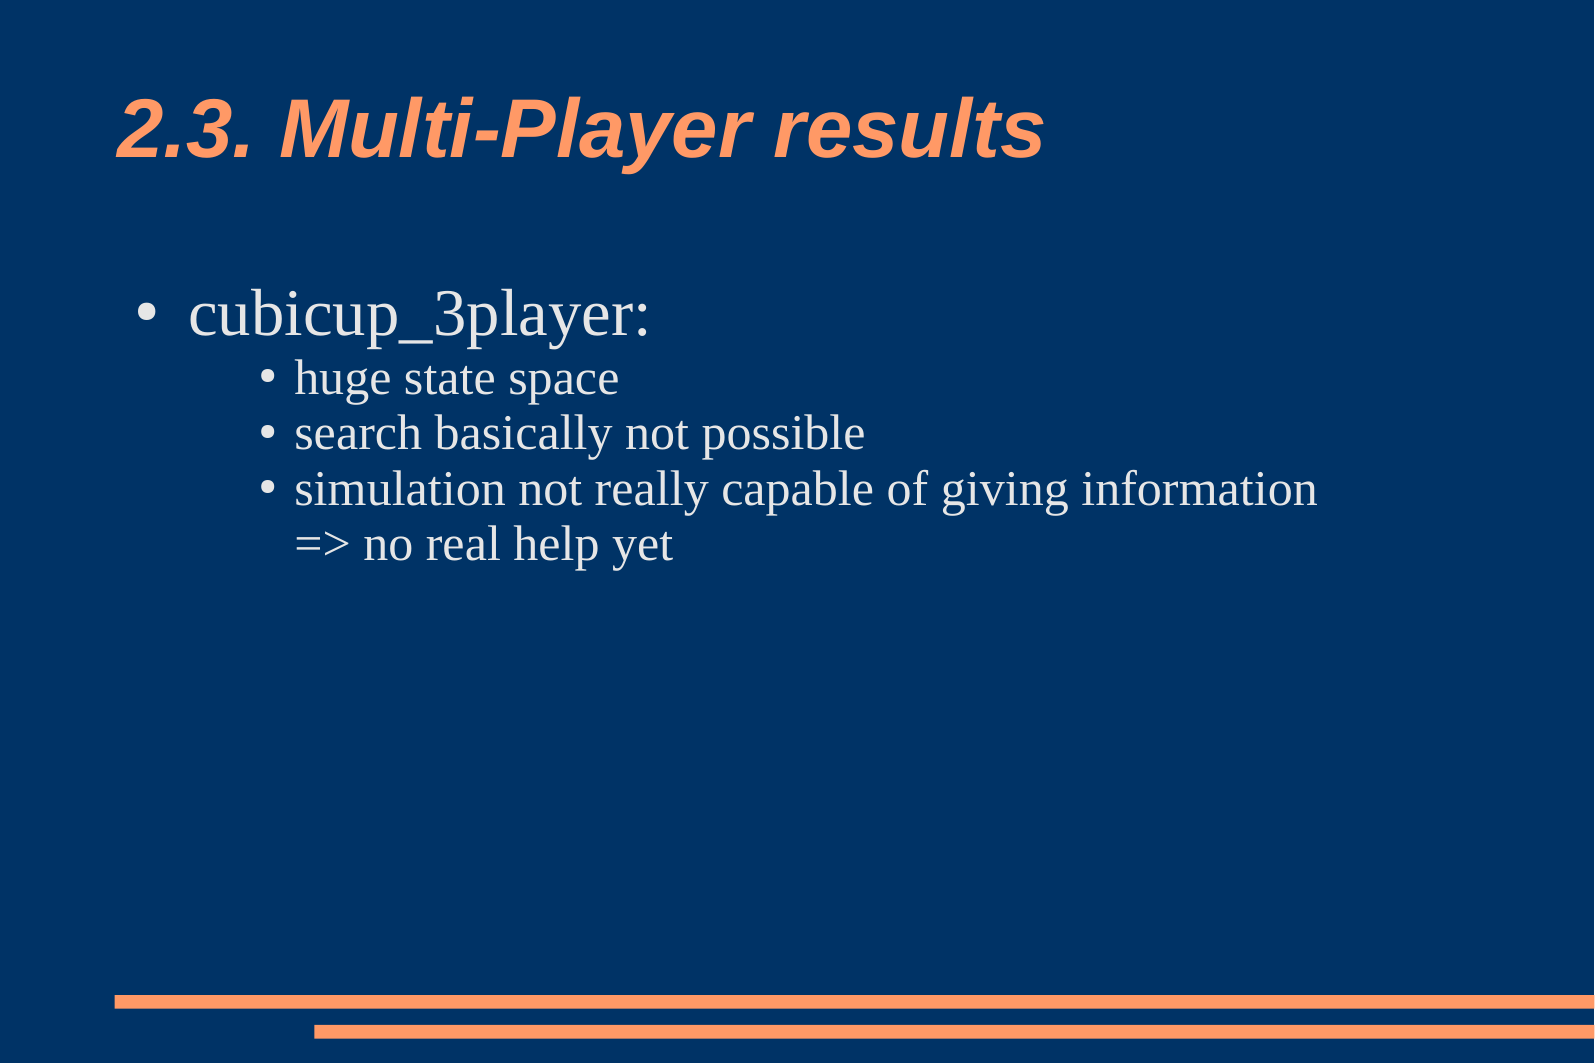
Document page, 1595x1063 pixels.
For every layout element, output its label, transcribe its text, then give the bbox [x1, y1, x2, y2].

list cubicup_3player: huge state space search basically not possible simulation not really capable of giving information => no real help yet [117, 276, 1505, 971]
title 2.3. Multi-Player results [117, 39, 1479, 218]
